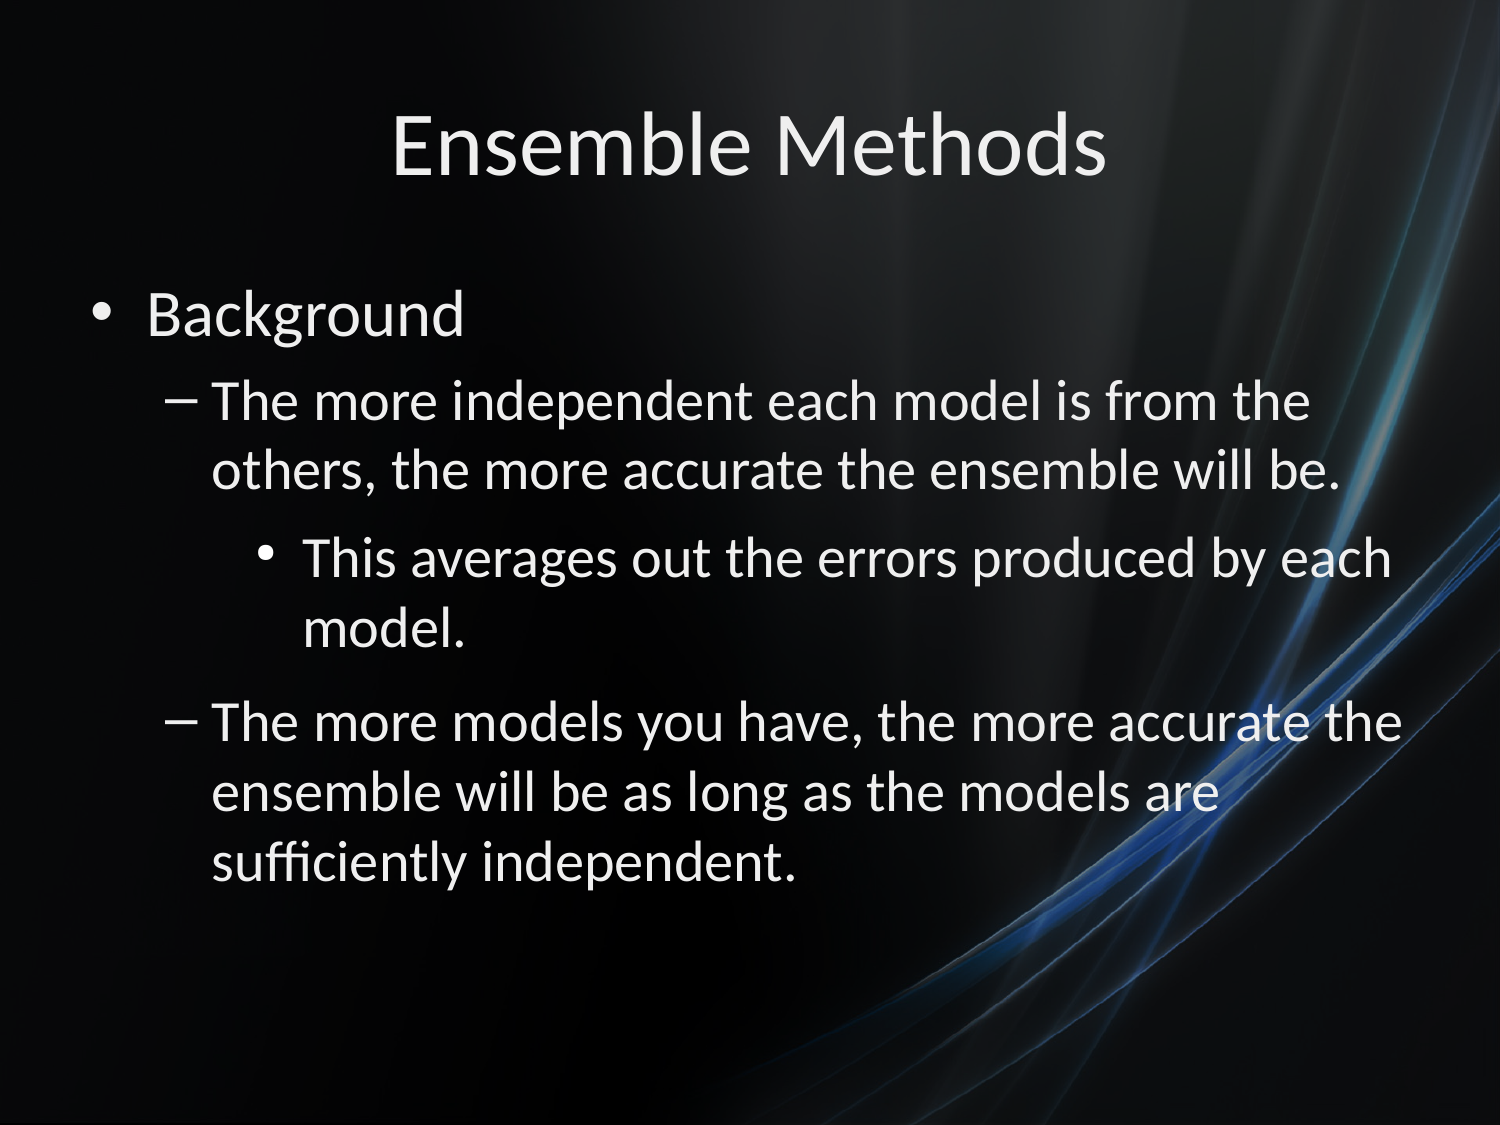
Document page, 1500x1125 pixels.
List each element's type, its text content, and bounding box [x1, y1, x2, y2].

list Background The more independent each model is from the others, the more accurate the ensemble will be. This averages out the errors produced by each model. The more models you have, the more accurate the ensemble will be as long as the models are sufficiently independent. [75, 262, 1425, 1005]
title Ensemble Methods [75, 45, 1425, 233]
picture [0, 0, 1500, 1125]
